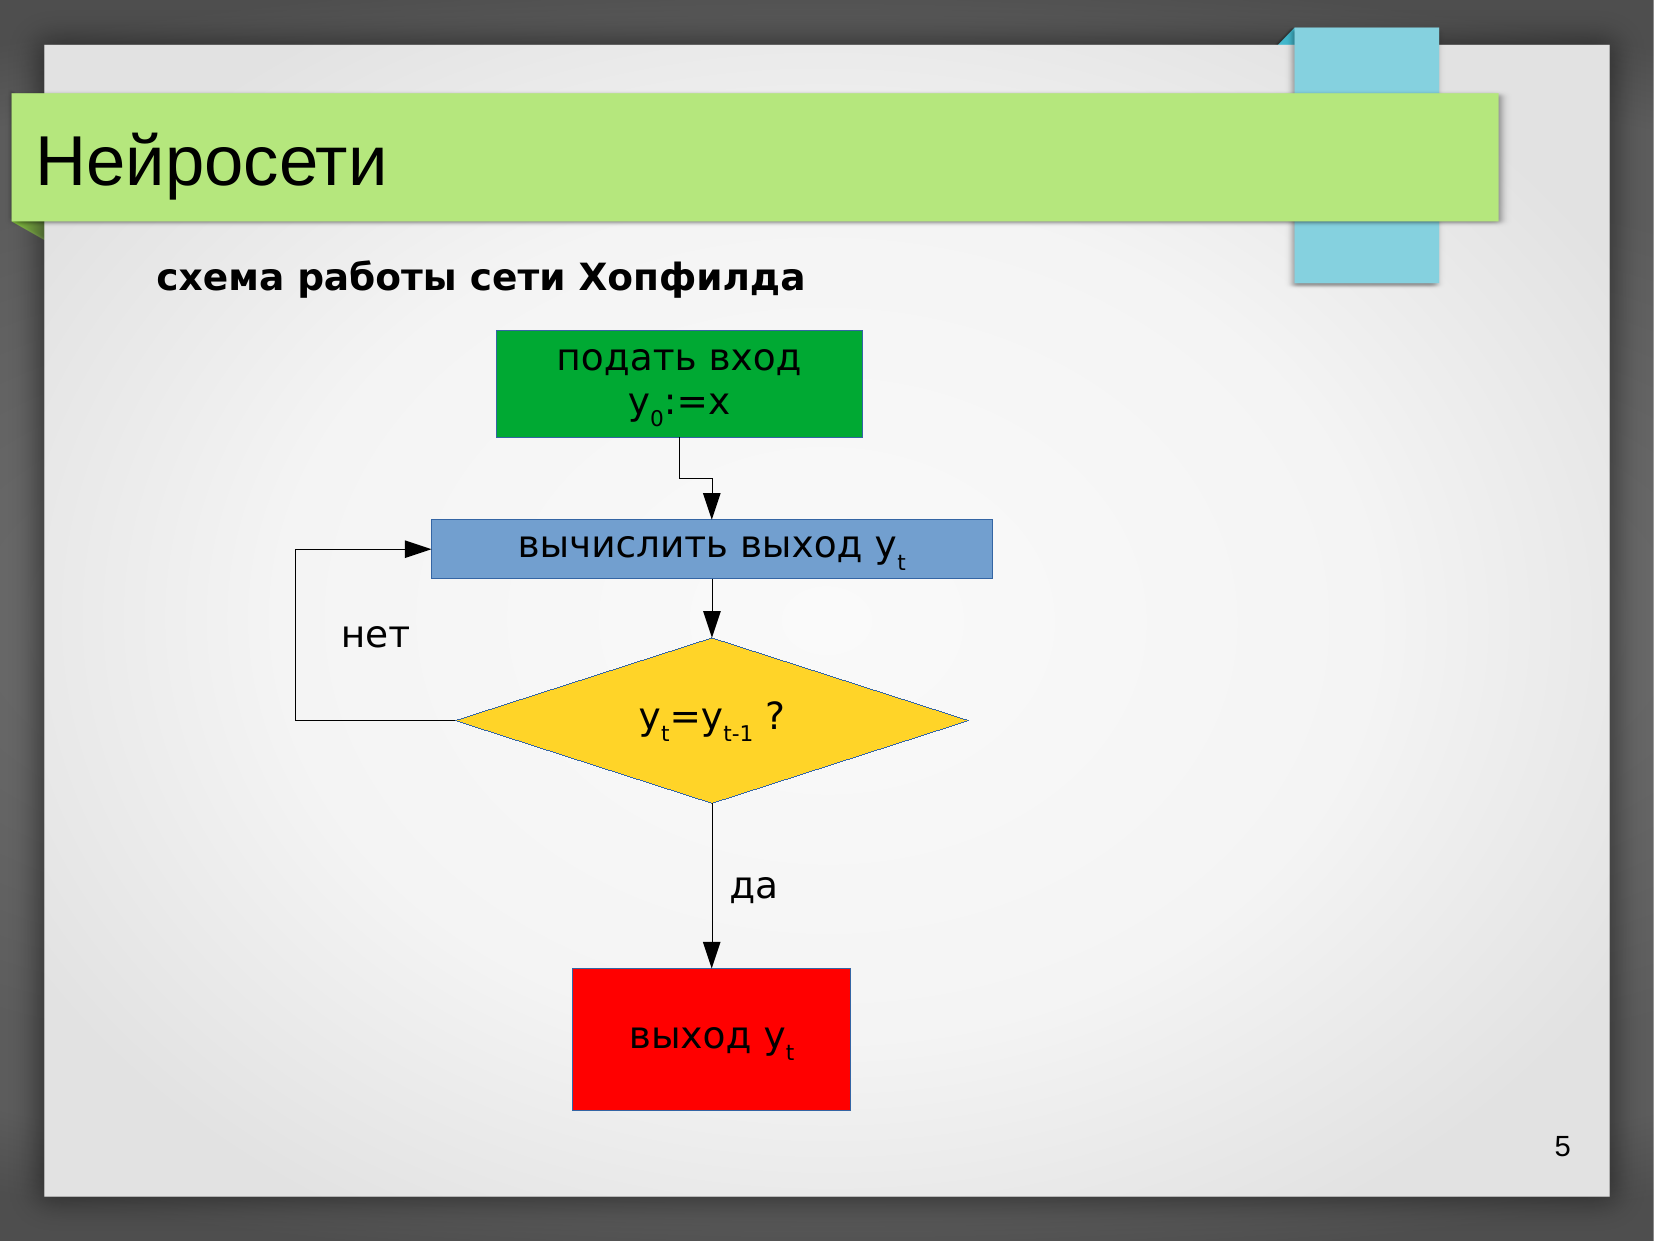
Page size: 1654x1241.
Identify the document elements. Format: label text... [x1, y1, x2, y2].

text_box вычислить выход yt [431, 519, 993, 579]
title Нейросети [35, 121, 1489, 201]
text_box подать вход y0:=x [496, 330, 863, 438]
text_box схема работы сети Хопфилда [141, 248, 886, 307]
picture [0, 0, 1654, 1241]
text_box yt=yt-1 ? [456, 638, 969, 804]
text_box выход yt [572, 968, 851, 1111]
